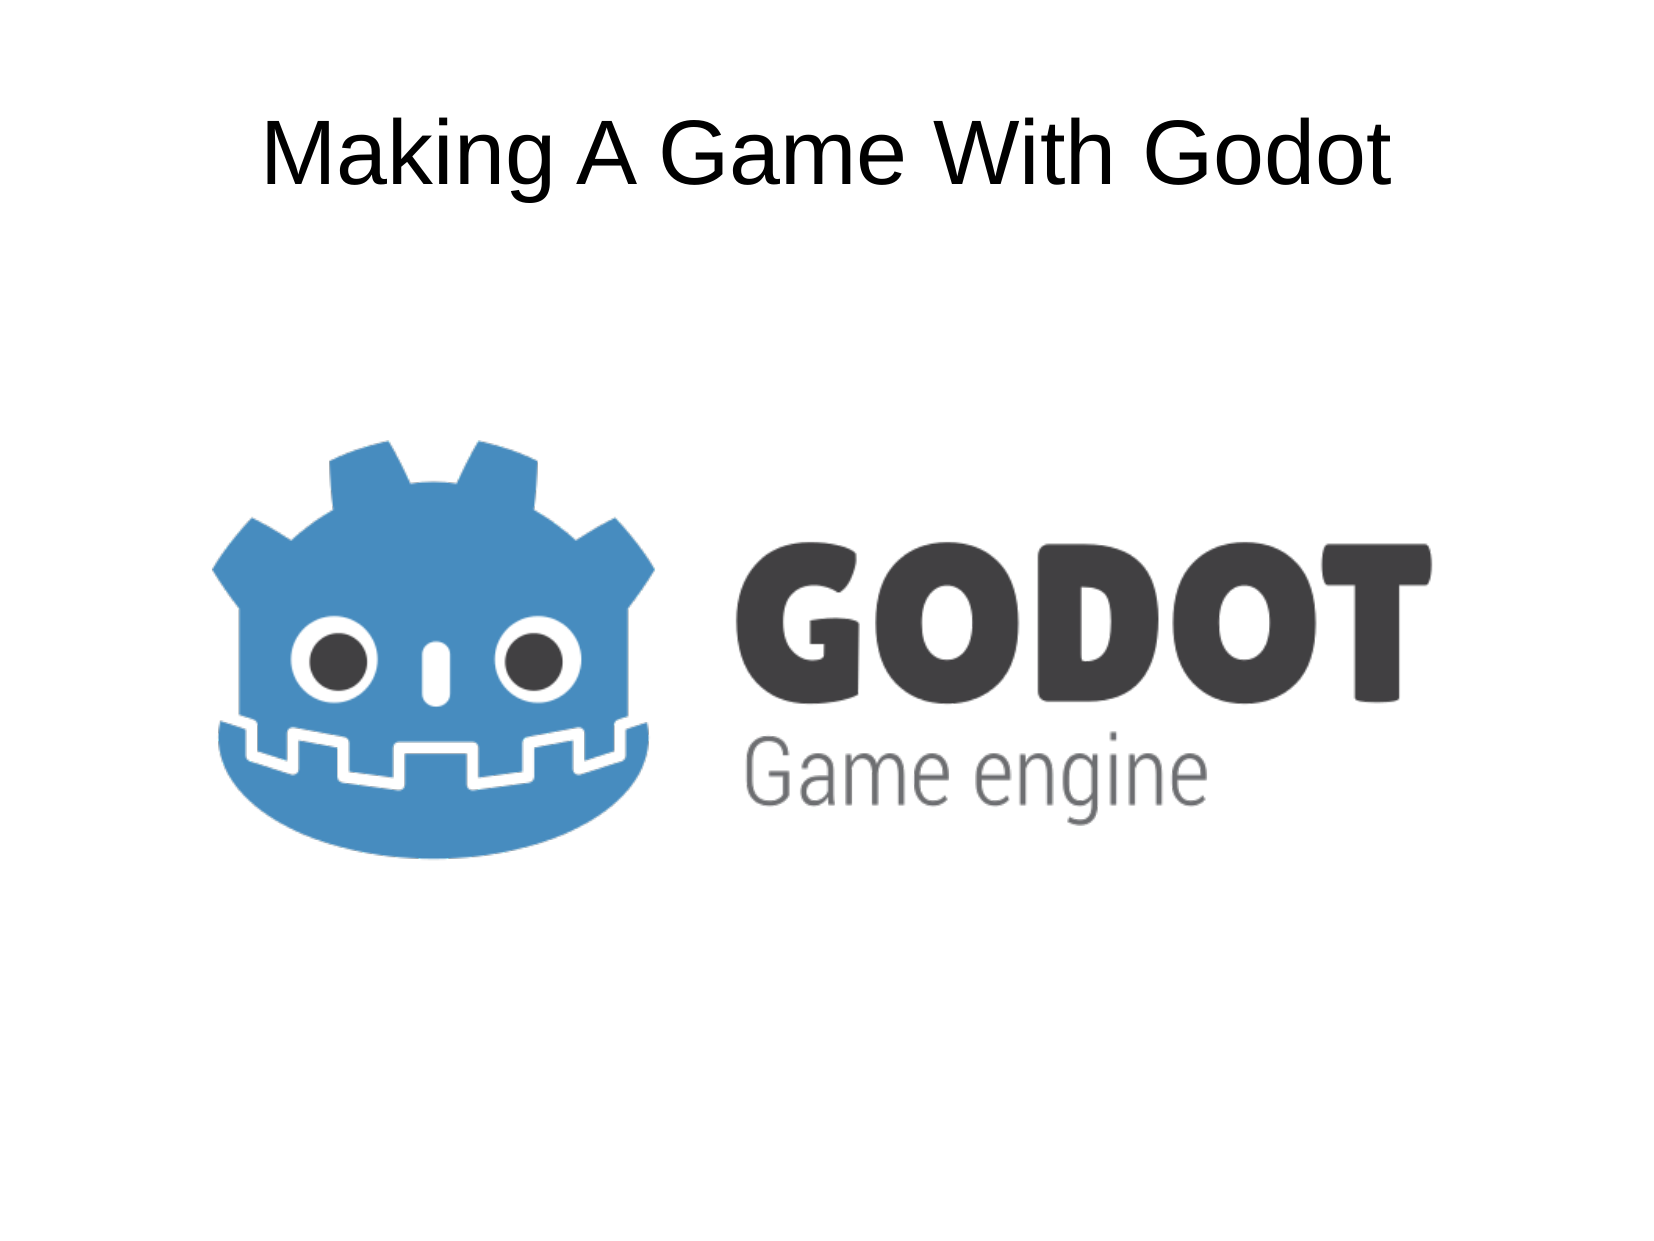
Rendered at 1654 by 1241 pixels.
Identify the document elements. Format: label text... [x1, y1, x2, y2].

title Making A Game With Godot [82, 49, 1571, 257]
picture [200, 425, 1451, 876]
